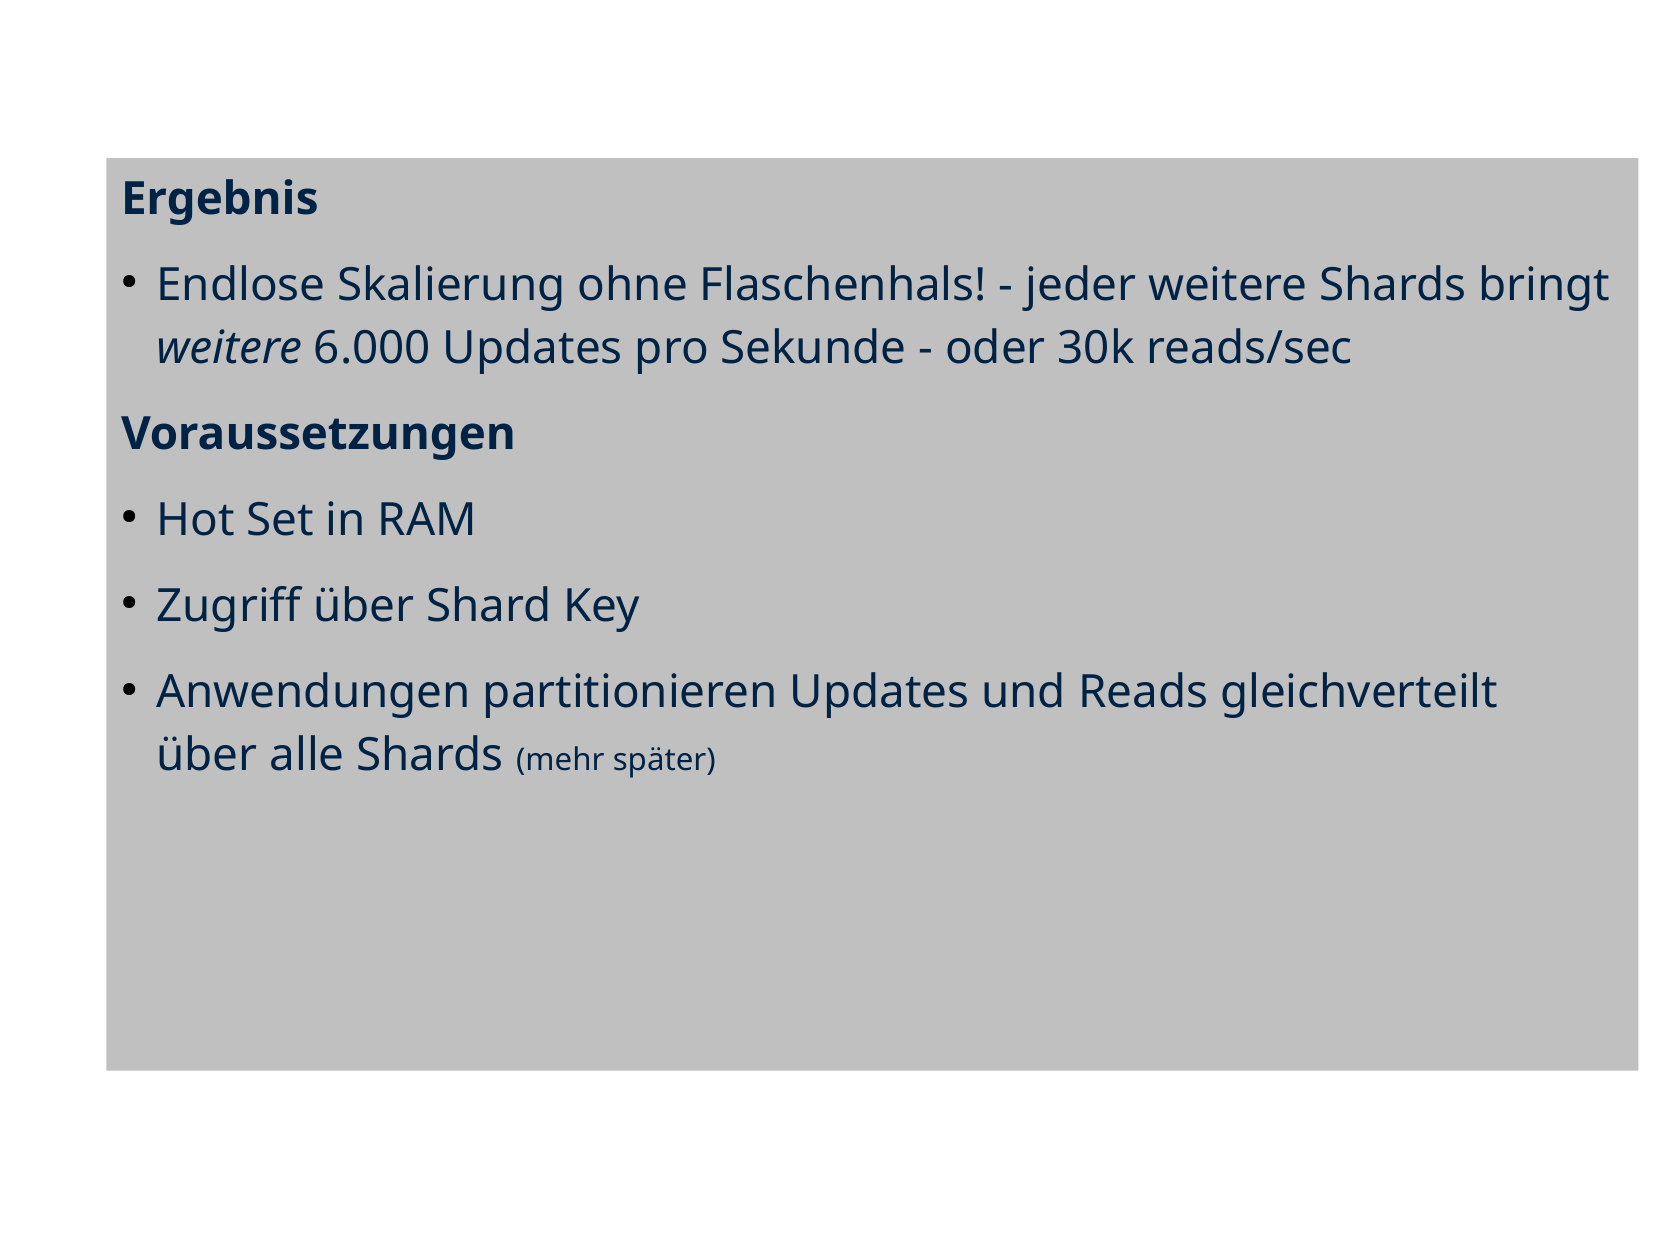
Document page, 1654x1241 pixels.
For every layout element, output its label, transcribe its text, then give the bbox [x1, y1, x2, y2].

text_box Ergebnis Endlose Skalierung ohne Flaschenhals! - jeder weitere Shards bringt weitere 6.000 Updates pro Sekunde - oder 30k reads/sec Voraussetzungen Hot Set in RAM Zugriff über Shard Key Anwendungen partitionieren Updates und Reads gleichverteilt über alle Shards (mehr später) [106, 158, 1559, 1071]
